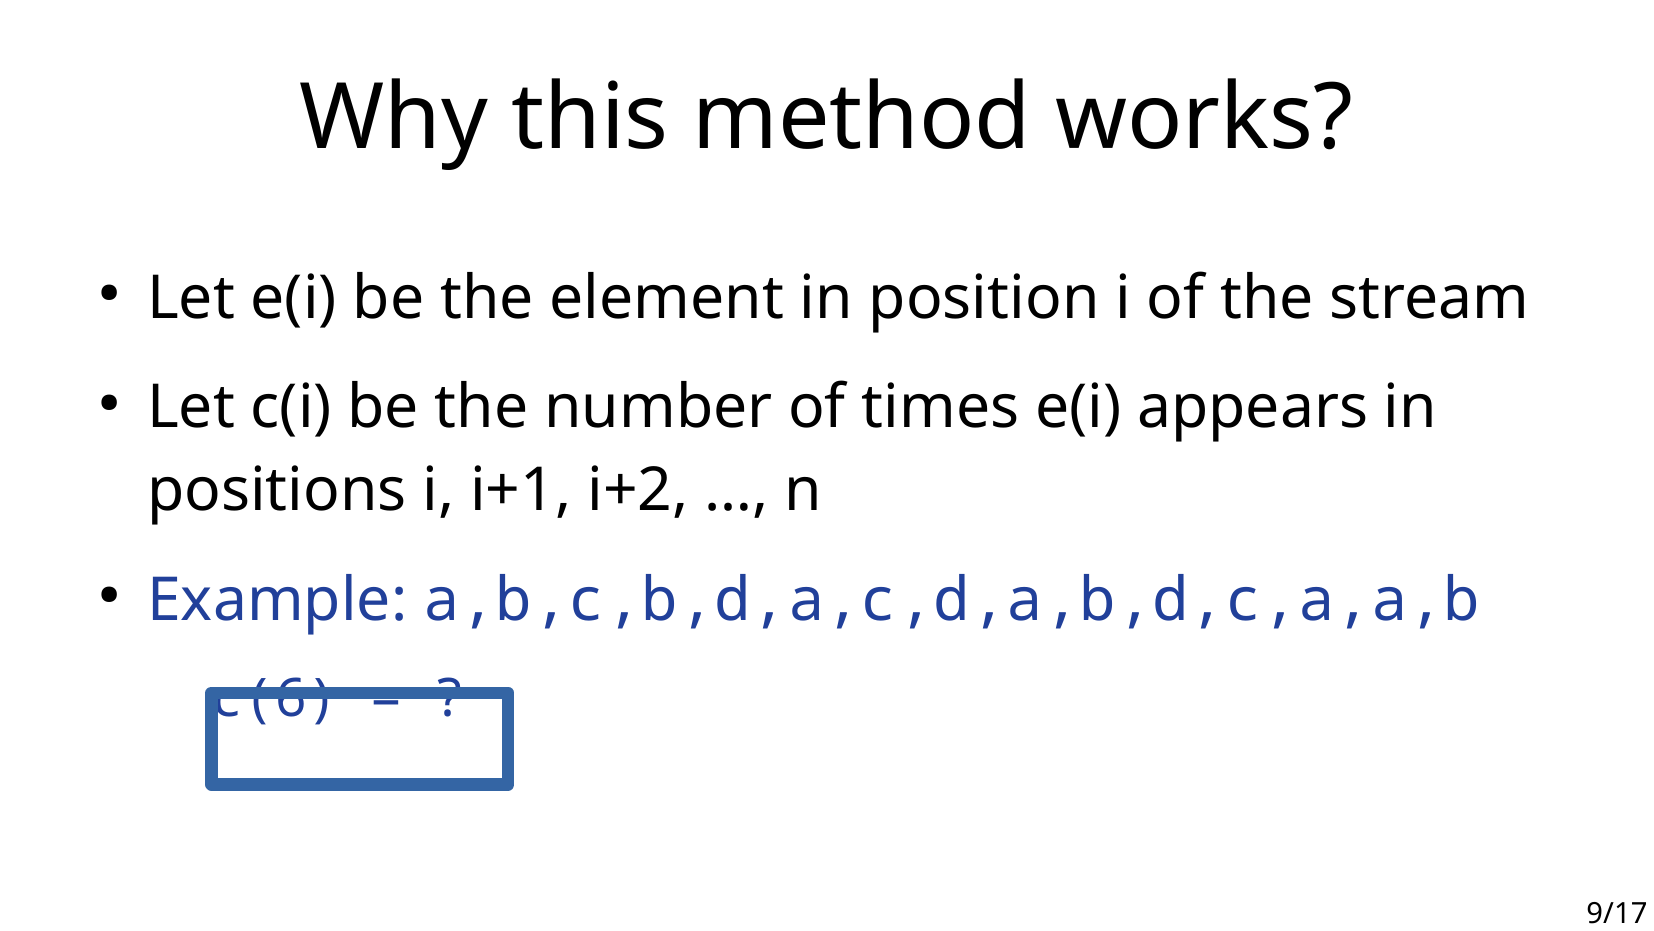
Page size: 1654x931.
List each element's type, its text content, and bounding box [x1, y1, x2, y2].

title Why this method works? [82, 1, 1571, 226]
list Let e(i) be the element in position i of the stream Let c(i) be the number of times e(i) appears in positions i, i+1, i+2, …, n Example: a,b,c,b,d,a,c,d,a,b,d,c,a,a,b c(6) = ? [82, 253, 1571, 793]
